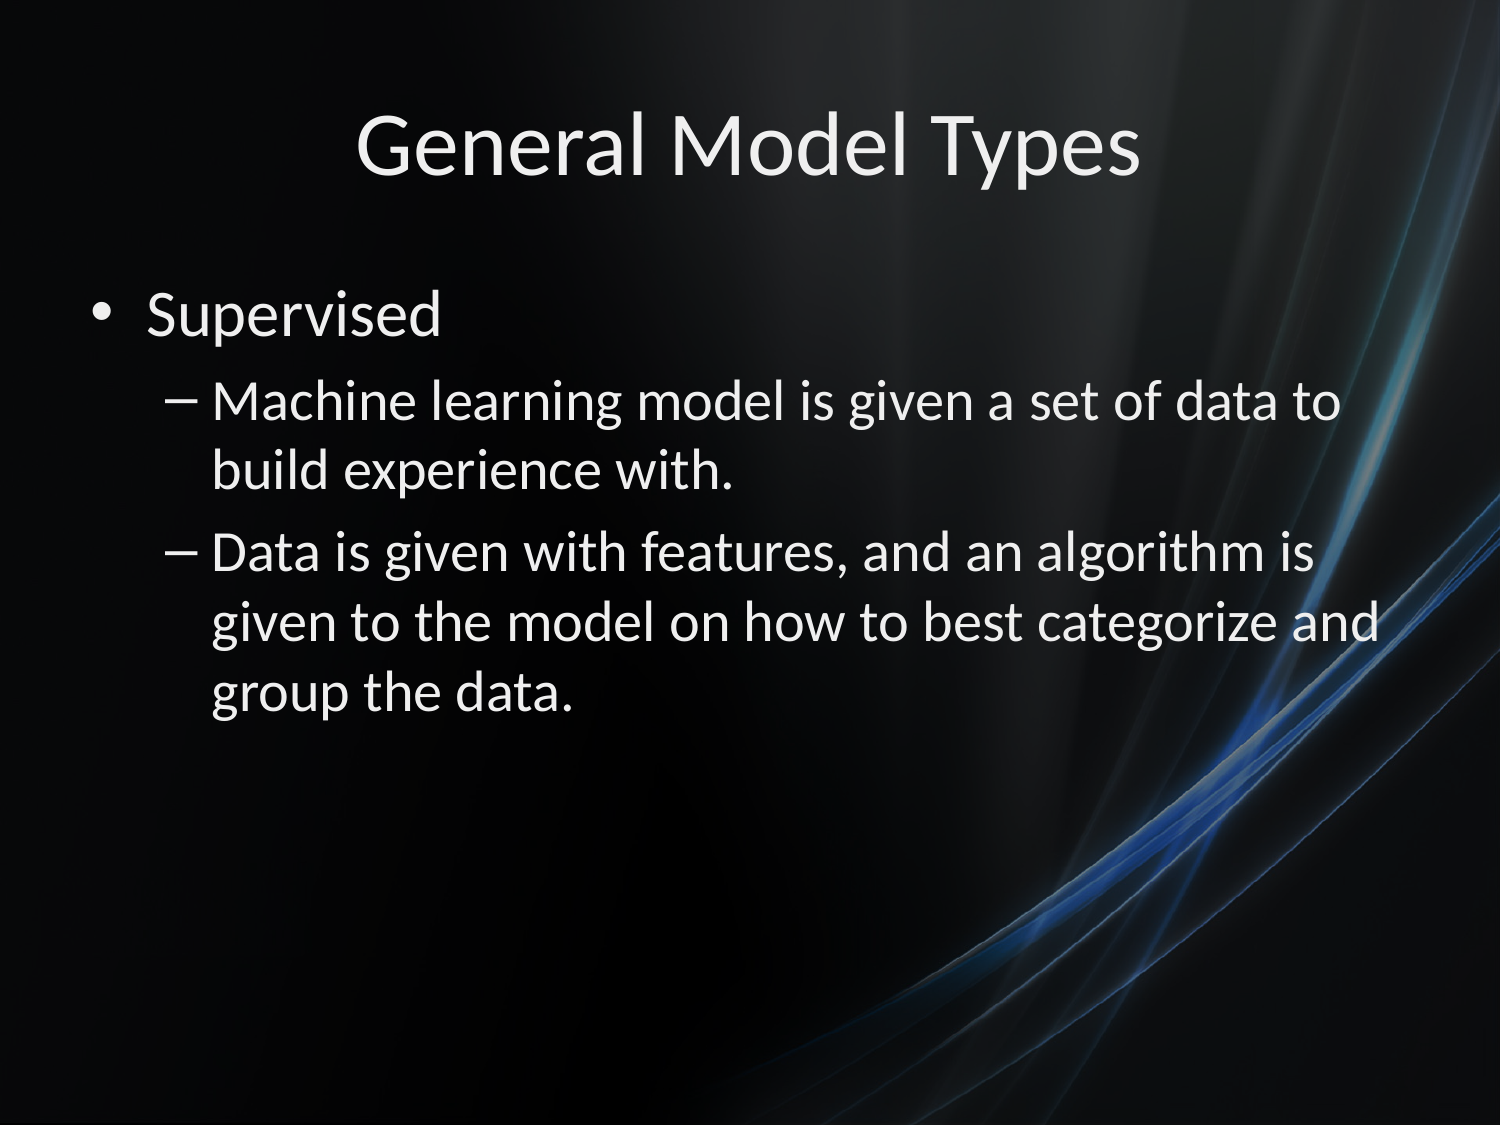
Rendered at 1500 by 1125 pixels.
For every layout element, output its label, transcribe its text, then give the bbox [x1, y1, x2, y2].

list Supervised Machine learning model is given a set of data to build experience with. Data is given with features, and an algorithm is given to the model on how to best categorize and group the data. [75, 262, 1425, 1005]
title General Model Types [75, 45, 1425, 233]
picture [0, 0, 1500, 1125]
